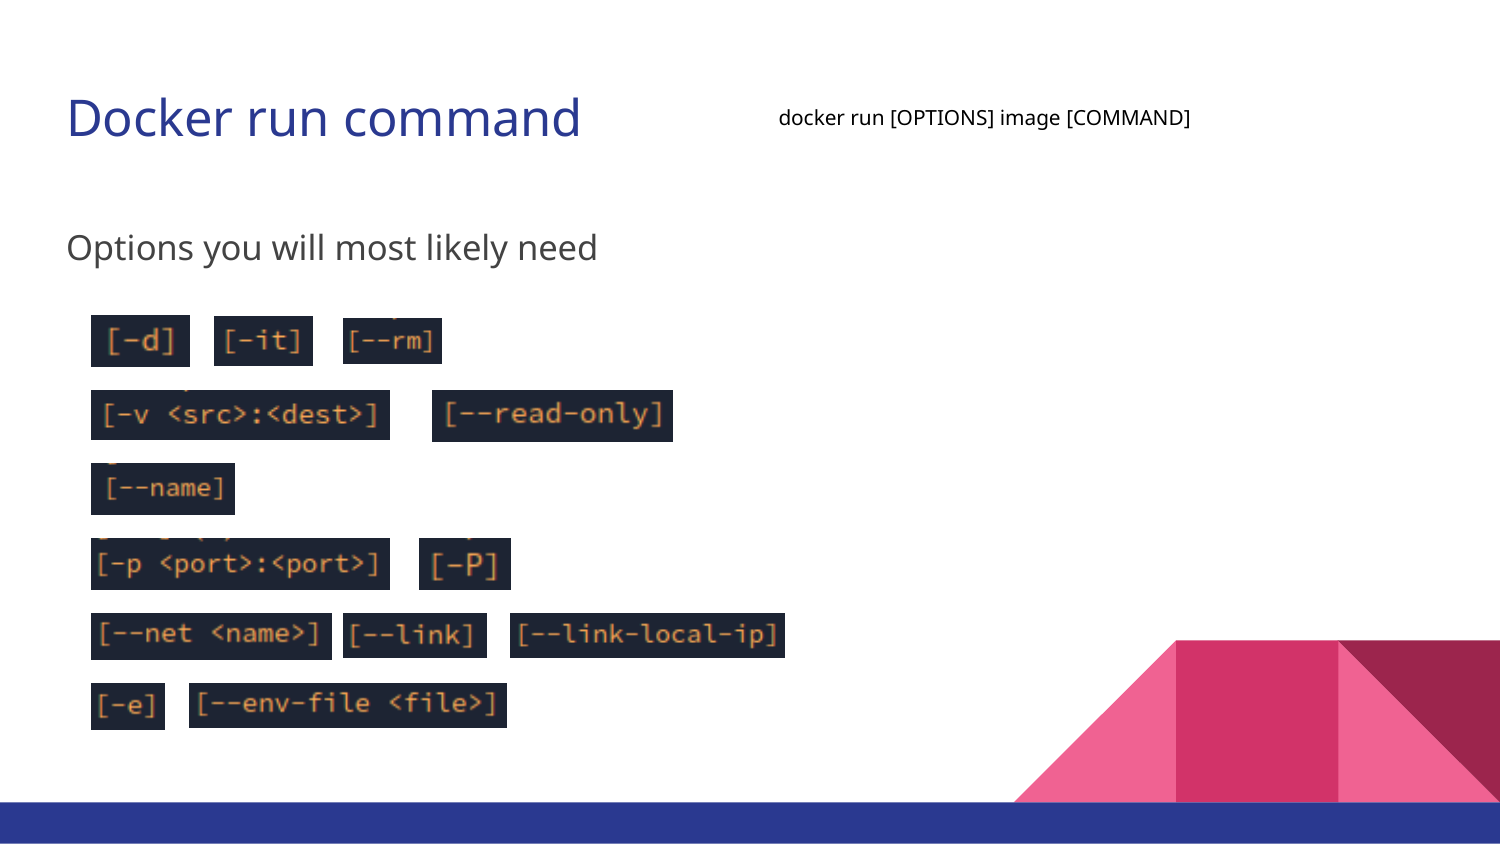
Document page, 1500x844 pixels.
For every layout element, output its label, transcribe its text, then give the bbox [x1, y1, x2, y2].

picture [214, 316, 313, 366]
picture [432, 390, 673, 442]
list Options you will most likely need [51, 201, 797, 286]
picture [91, 683, 165, 730]
picture [91, 315, 190, 367]
picture [91, 390, 390, 440]
picture [91, 463, 235, 515]
picture [343, 318, 442, 364]
picture [91, 613, 332, 660]
title Docker run command [51, 67, 1449, 167]
picture [189, 683, 507, 728]
picture [343, 613, 487, 659]
text_box docker run [OPTIONS] image [COMMAND] [763, 89, 1313, 145]
picture [510, 613, 785, 659]
picture [419, 538, 511, 590]
picture [91, 538, 390, 590]
